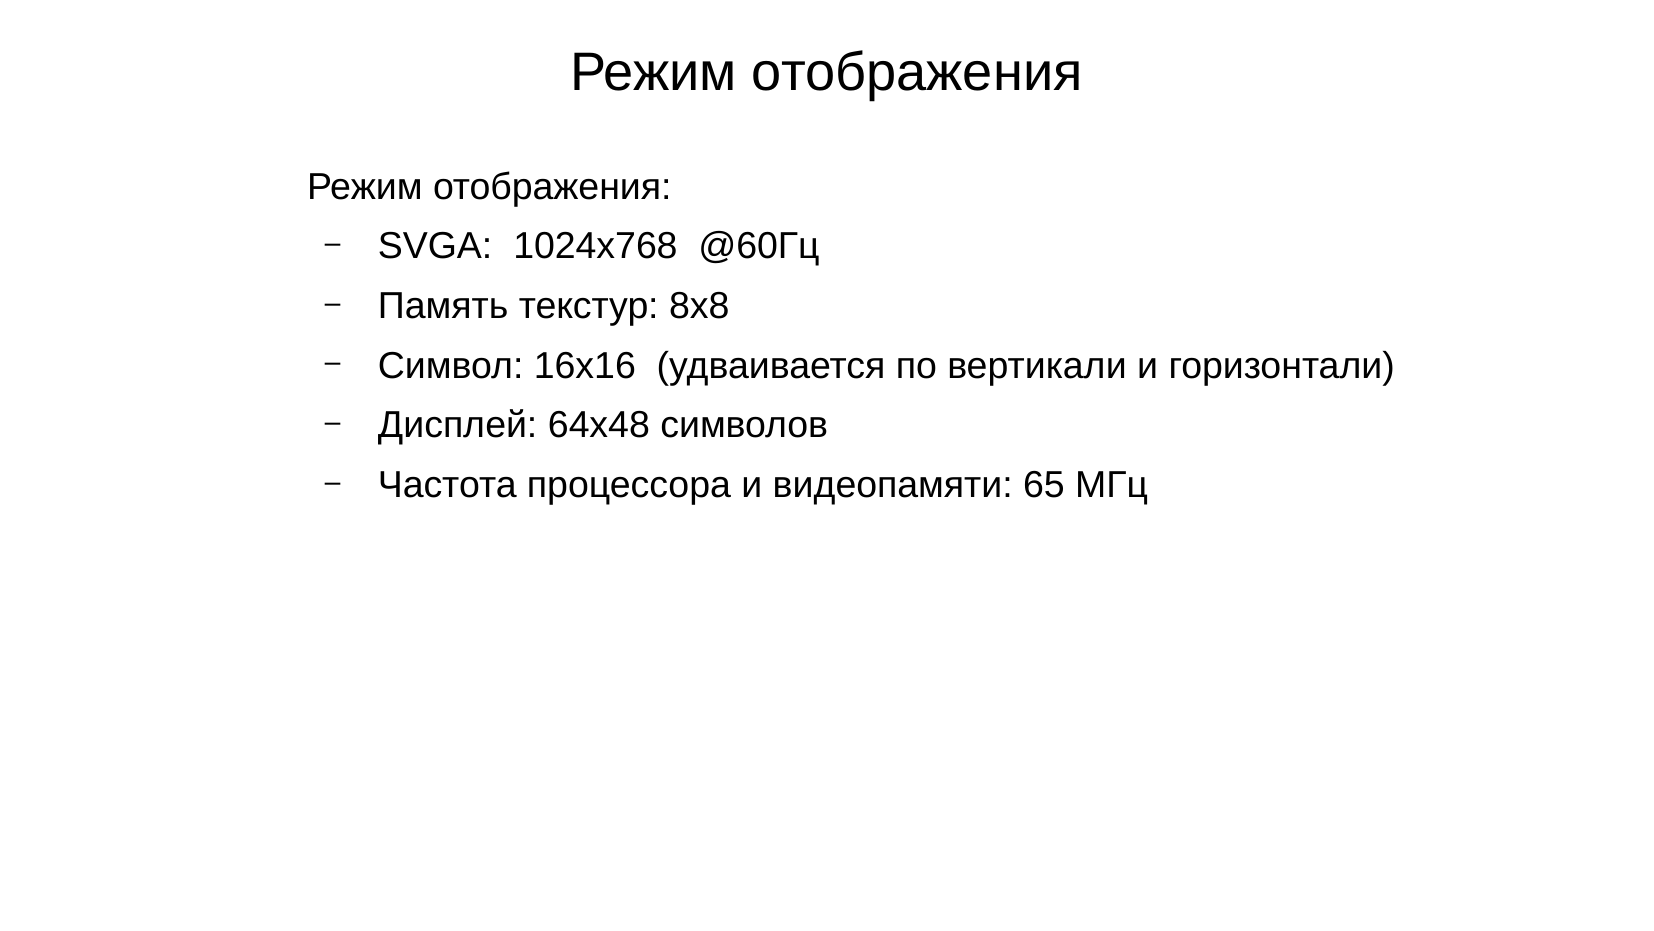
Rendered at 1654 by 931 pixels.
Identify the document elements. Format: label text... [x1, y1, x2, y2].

list Режим отображения: SVGA: 1024x768 @60Гц Память текстур: 8x8 Символ: 16x16 (удваивается по вертикали и горизонтали) Дисплей: 64x48 символов Частота процессора и видеопамяти: 65 МГц [236, 165, 1418, 769]
title Режим отображения [82, 37, 1571, 107]
